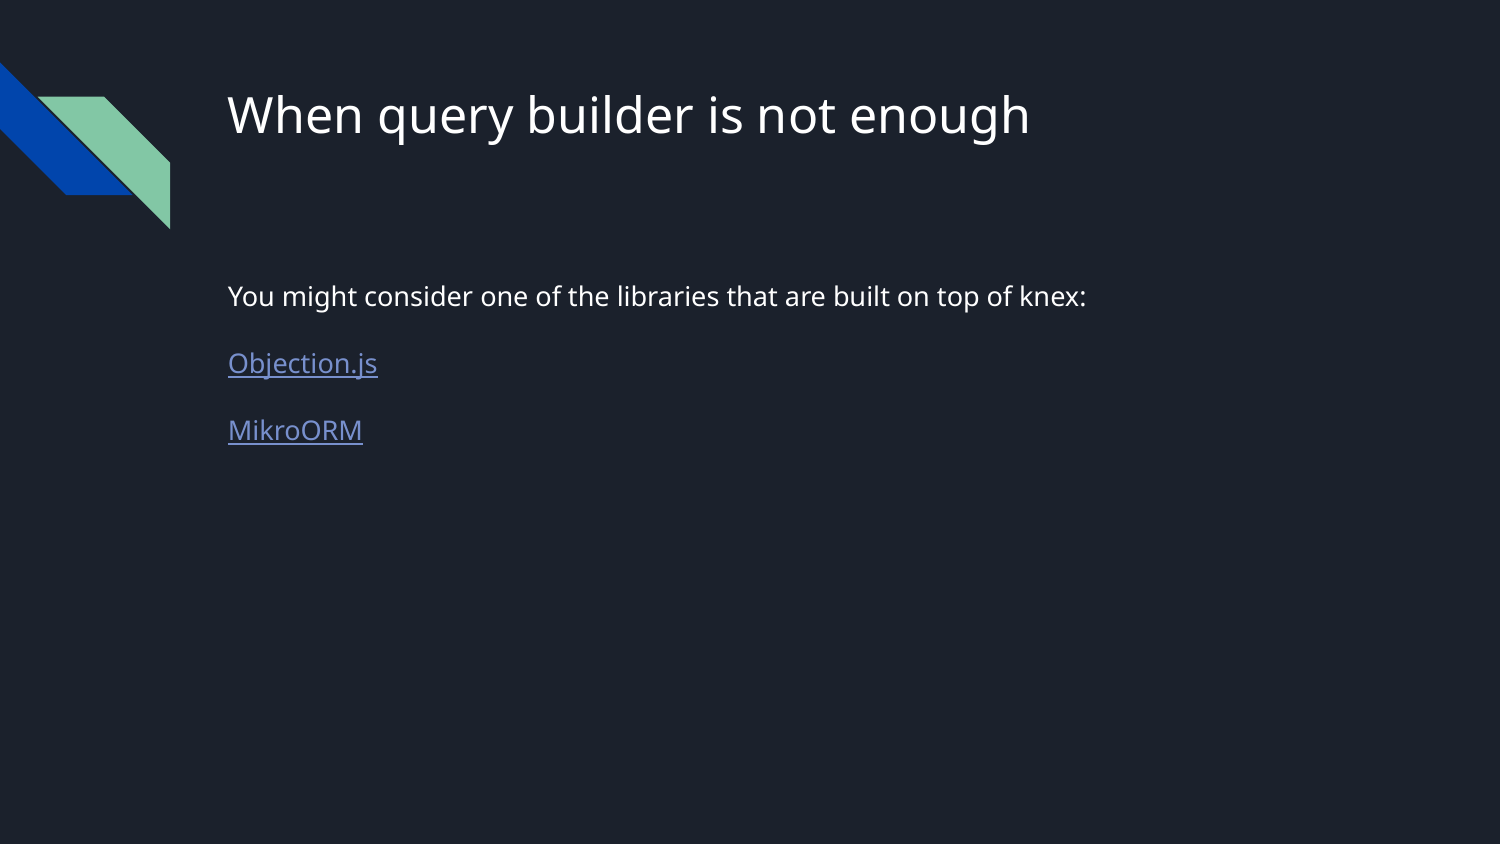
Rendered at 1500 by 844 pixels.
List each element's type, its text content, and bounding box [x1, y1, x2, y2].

title When query builder is not enough [212, 64, 1368, 215]
list You might consider one of the libraries that are built on top of knex: Objection.js MikroORM [212, 257, 1368, 735]
